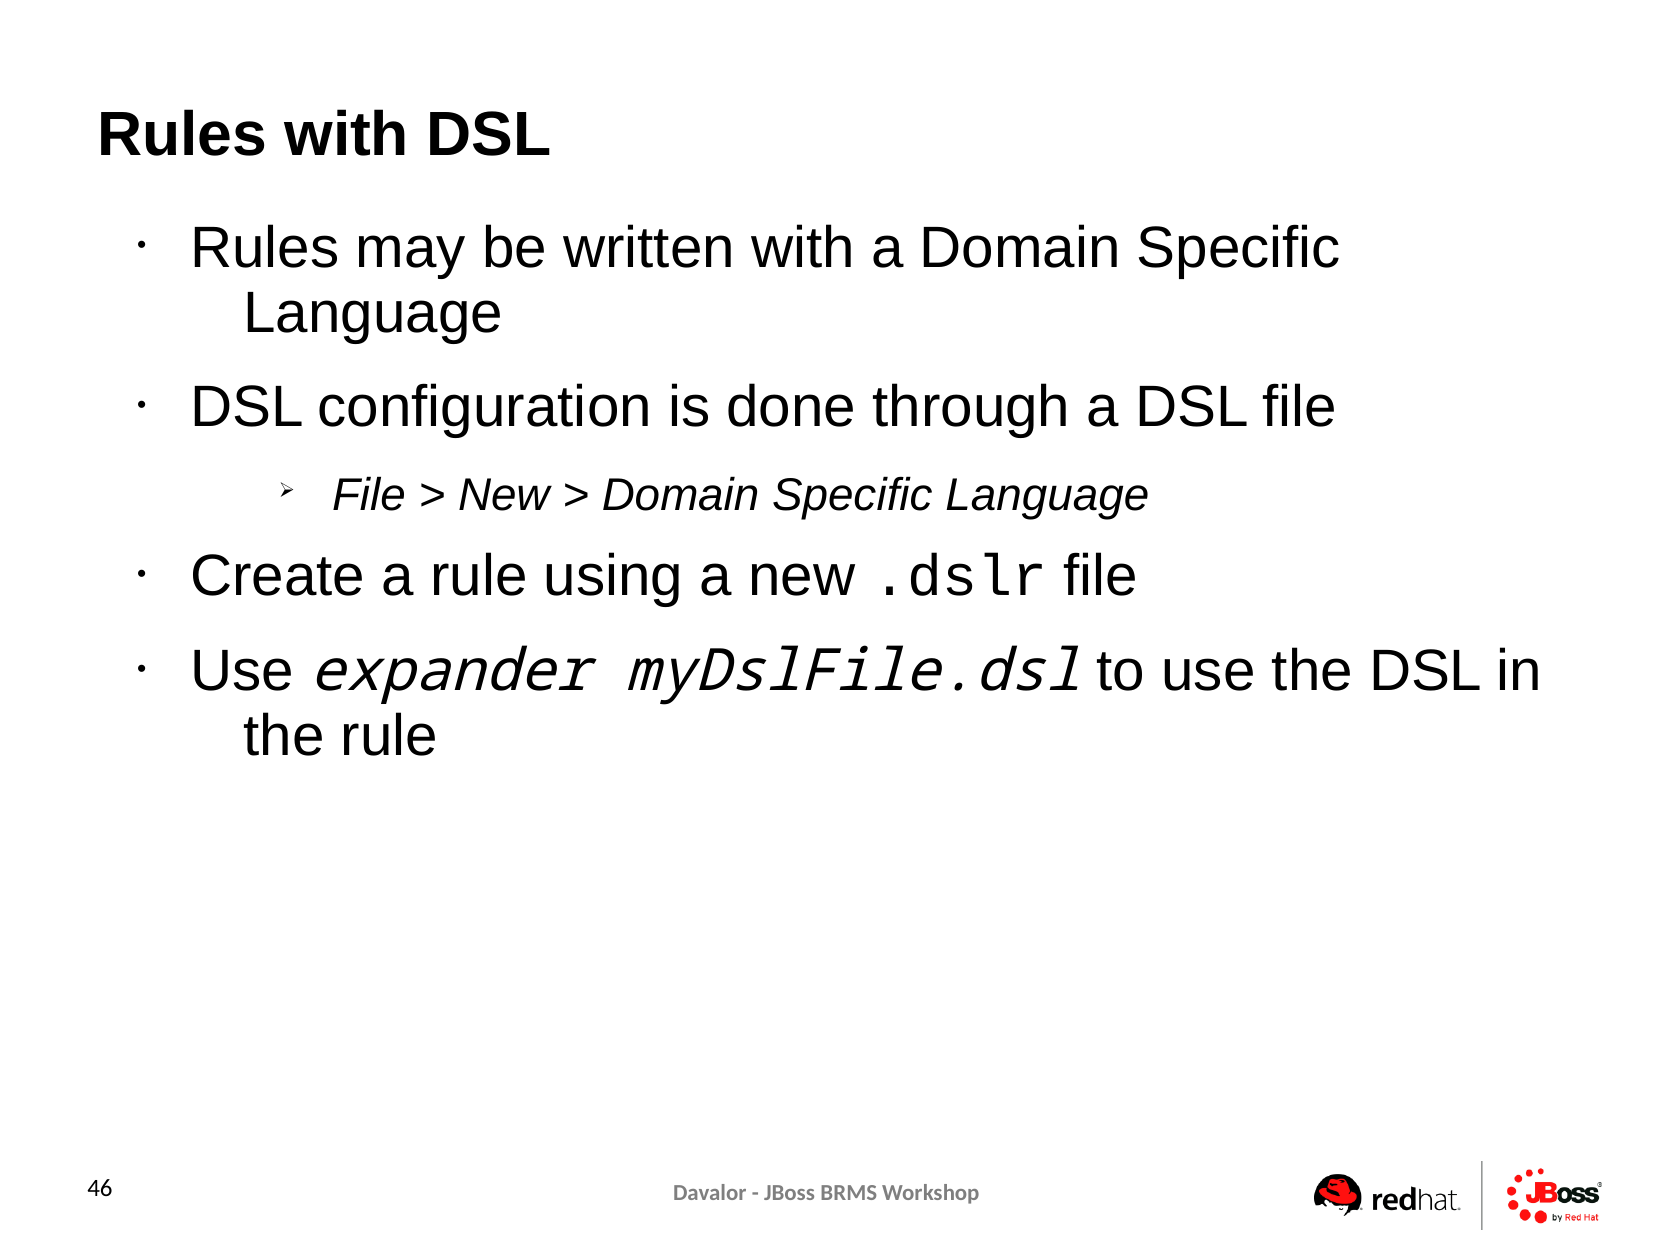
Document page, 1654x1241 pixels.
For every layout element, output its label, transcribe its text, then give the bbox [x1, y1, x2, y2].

list Rules may be written with a Domain Specific Language DSL configuration is done through a DSL file File > New > Domain Specific Language Create a rule using a new .dslr file Use expander myDslFile.dsl to use the DSL in the rule [86, 207, 1576, 1039]
picture [1314, 1161, 1602, 1230]
title Rules with DSL [82, 95, 1571, 226]
